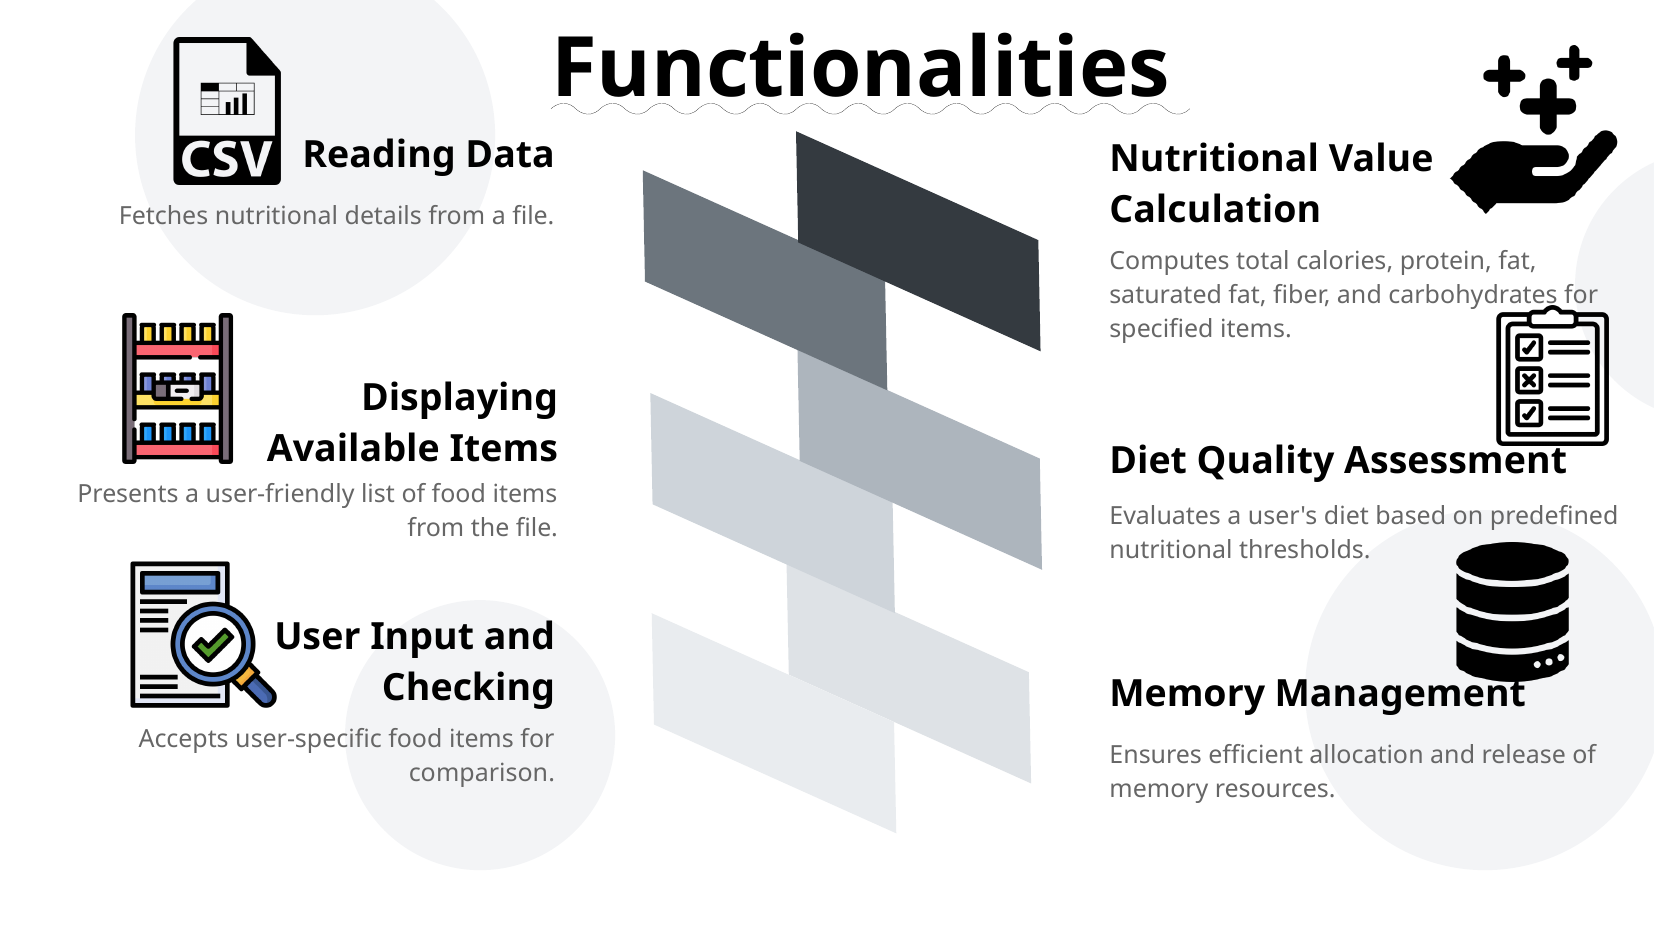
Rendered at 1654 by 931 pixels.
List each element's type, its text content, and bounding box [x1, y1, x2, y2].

picture [102, 313, 253, 464]
text_box Accepts user-specific food items for comparison. [15, 713, 571, 837]
text_box Memory Management [1094, 659, 1576, 777]
text_box Displaying Available Items [243, 362, 574, 480]
text_box Presents a user-friendly list of food items from the file. [18, 468, 574, 643]
picture [1482, 305, 1623, 446]
text_box Evaluates a user's diet based on predefined nutritional thresholds. [1094, 490, 1650, 614]
text_box Nutritional Value Calculation [1094, 123, 1576, 292]
text_box Functionalities [536, 0, 1279, 129]
text_box Computes total calories, protein, fat, saturated fat, fiber, and carbohydrates for specified items. [1094, 235, 1650, 358]
text_box Ensures efficient allocation and release of memory resources. [1094, 729, 1650, 853]
picture [153, 37, 301, 185]
text_box Diet Quality Assessment [1094, 426, 1613, 503]
text_box User Input and Checking [240, 602, 571, 719]
text_box Fetches nutritional details from a file. [15, 190, 571, 313]
picture [128, 559, 279, 710]
picture [1425, 524, 1599, 699]
picture [1447, 43, 1619, 215]
text_box Reading Data [240, 120, 571, 186]
